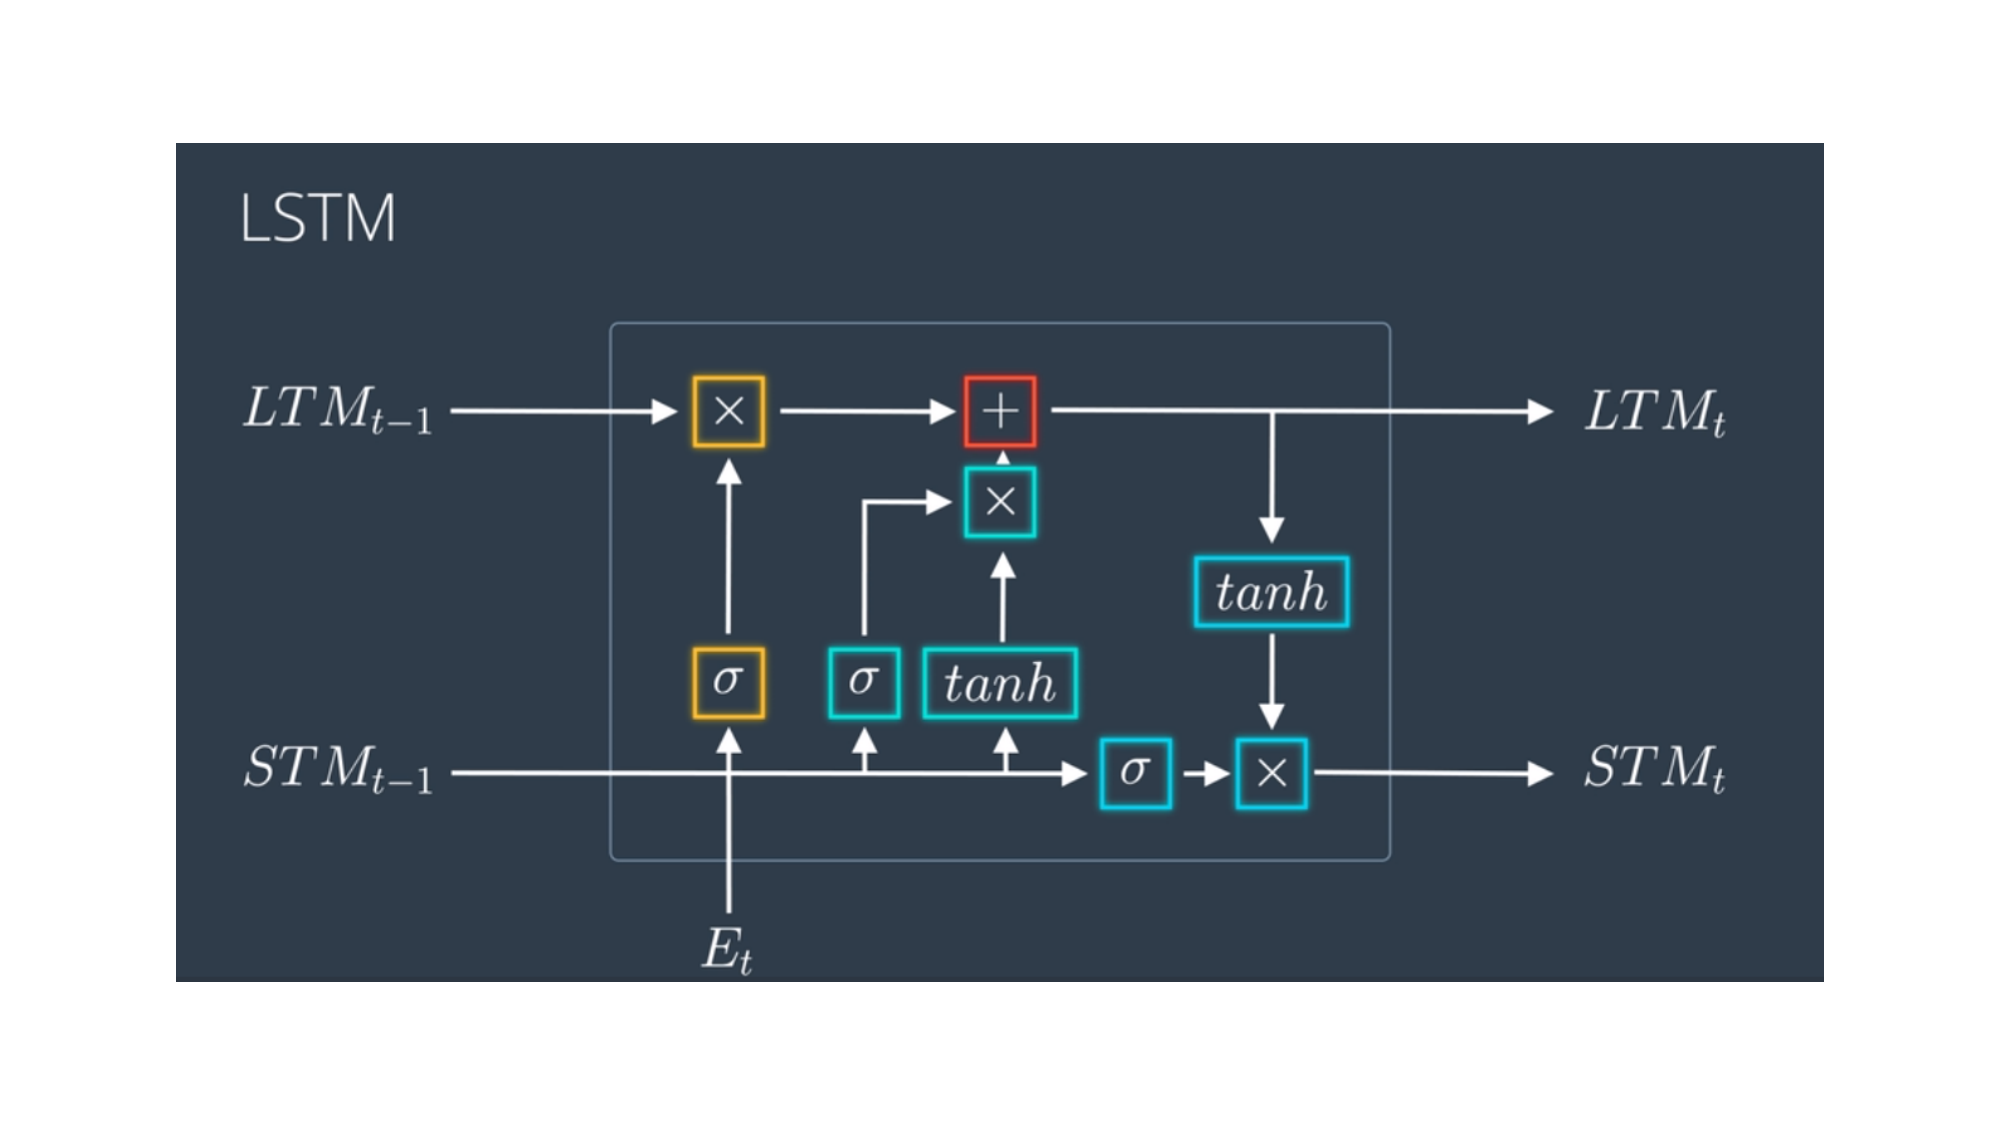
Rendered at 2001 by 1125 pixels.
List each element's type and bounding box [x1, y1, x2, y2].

picture [176, 143, 1824, 982]
